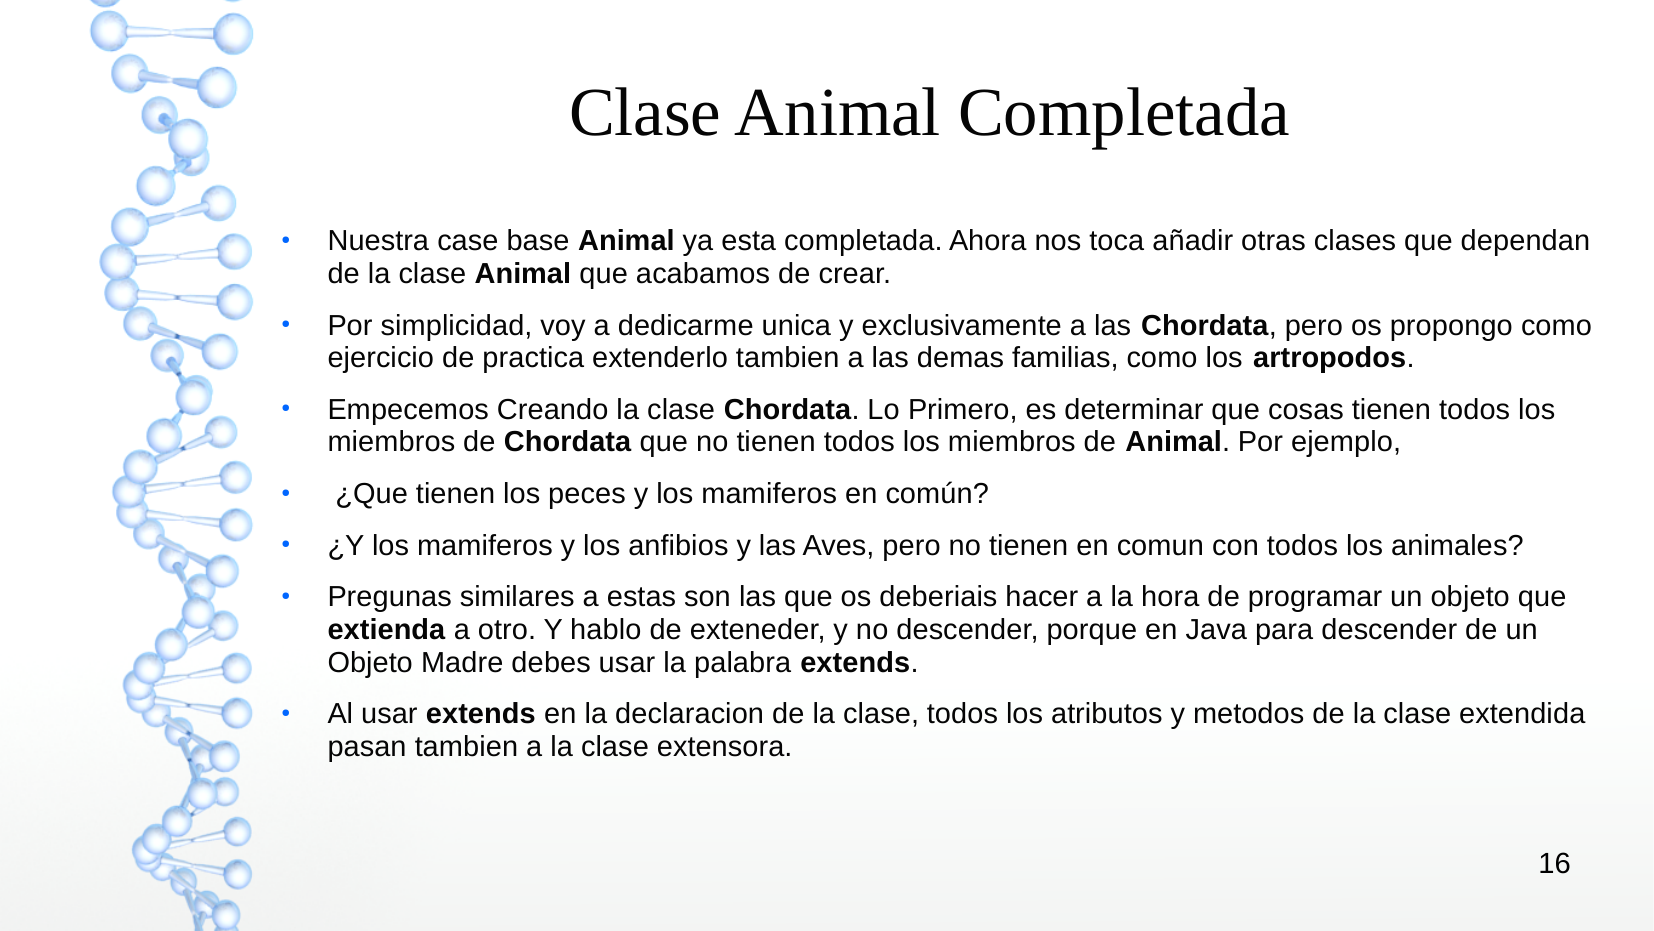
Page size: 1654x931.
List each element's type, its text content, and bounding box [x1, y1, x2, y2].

list Nuestra case base Animal ya esta completada. Ahora nos toca añadir otras clases que dependan de la clase Animal que acabamos de crear. Por simplicidad, voy a dedicarme unica y exclusivamente a las Chordata, pero os propongo como ejercicio de practica extenderlo tambien a las demas familias, como los artropodos. Empecemos Creando la clase Chordata. Lo Primero, es determinar que cosas tienen todos los miembros de Chordata que no tienen todos los miembros de Animal. Por ejemplo, ¿Que tienen los peces y los mamiferos en común? ¿Y los mamiferos y los anfibios y las Aves, pero no tienen en comun con todos los animales? Pregunas similares a estas son las que os deberiais hacer a la hora de programar un objeto que extienda a otro. Y hablo de exteneder, y no descender, porque en Java para descender de un Objeto Madre debes usar la palabra extends. Al usar extends en la declaracion de la clase, todos los atributos y metodos de la clase extendida pasan tambien a la clase extensora. [265, 224, 1595, 764]
title Clase Animal Completada [265, 35, 1595, 189]
picture [0, 0, 1654, 931]
